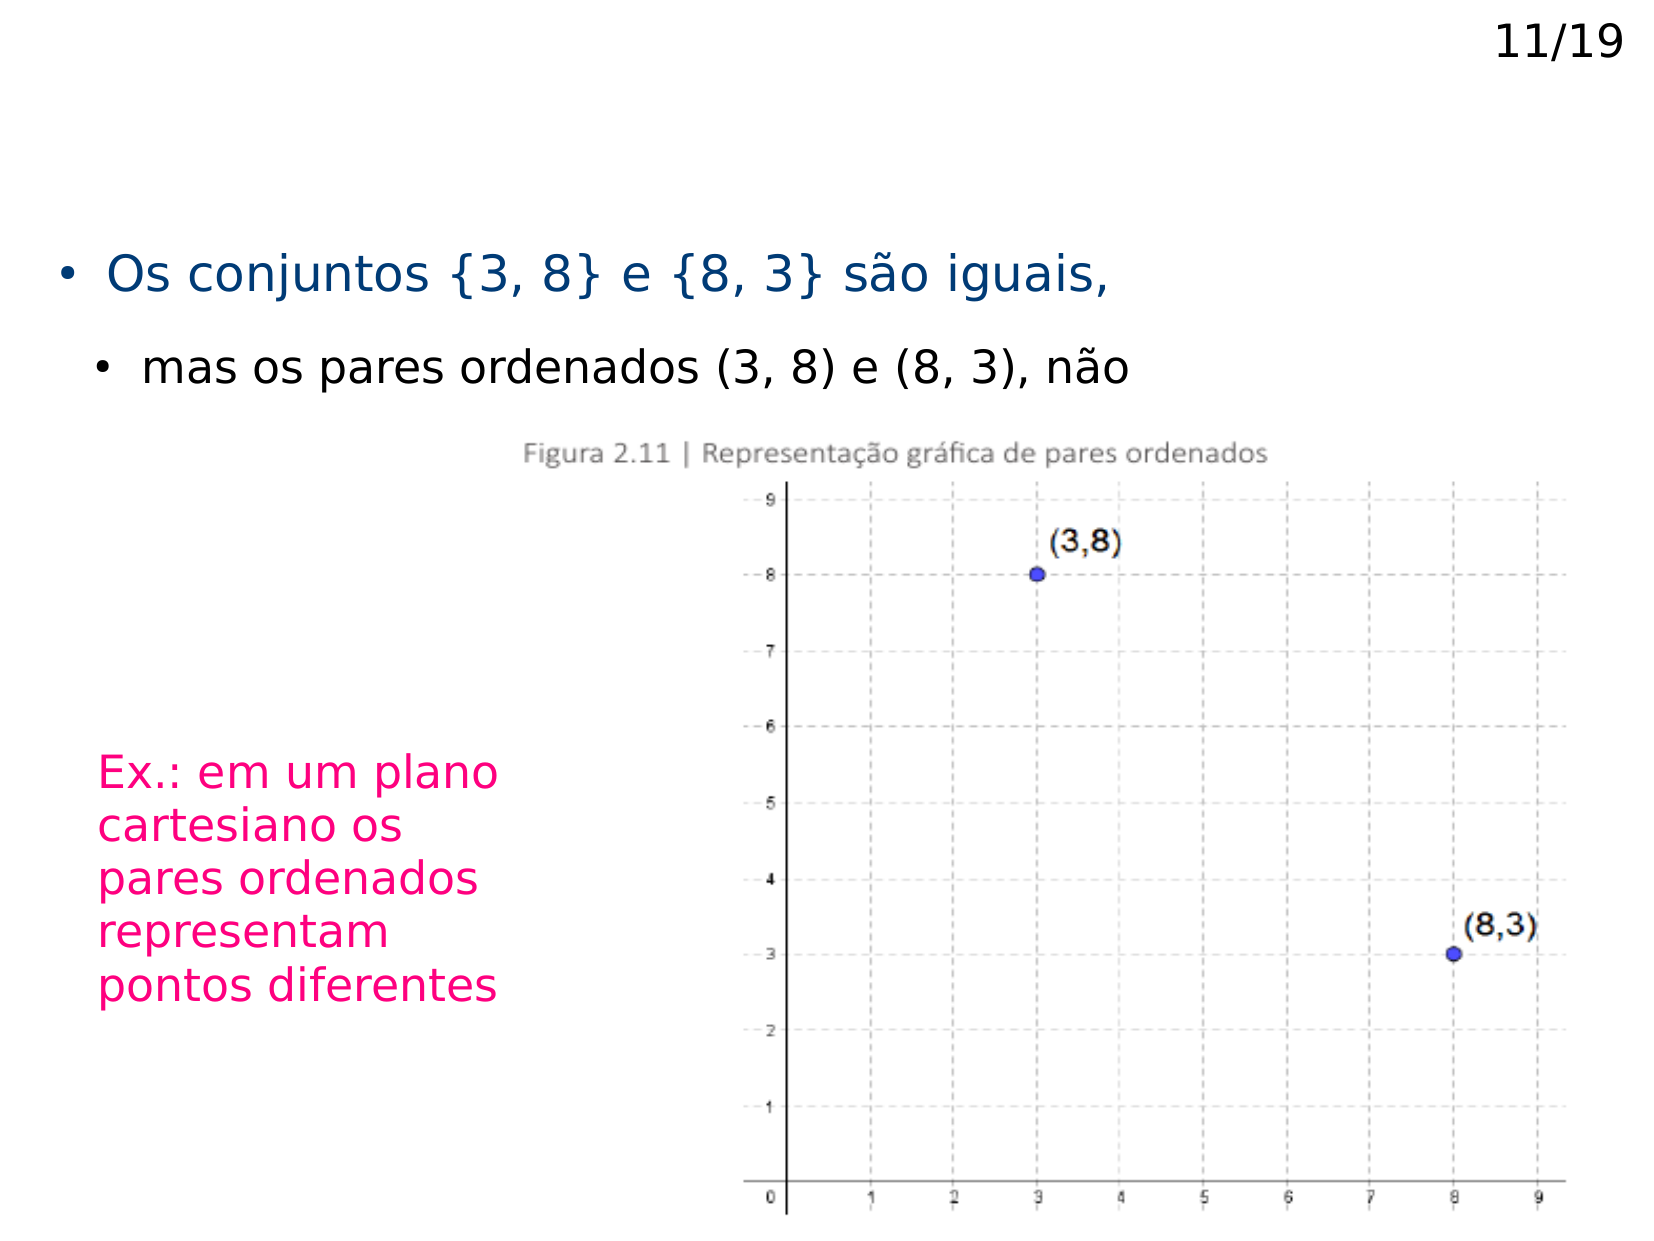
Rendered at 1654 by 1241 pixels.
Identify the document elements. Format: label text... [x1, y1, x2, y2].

list Os conjuntos {3, 8} e {8, 3} são iguais, mas os pares ordenados (3, 8) e (8, 3), não [59, 236, 1595, 1211]
text_box Ex.: em um plano cartesiano os pares ordenados representam pontos diferentes [82, 738, 520, 1219]
picture [519, 436, 1577, 1219]
